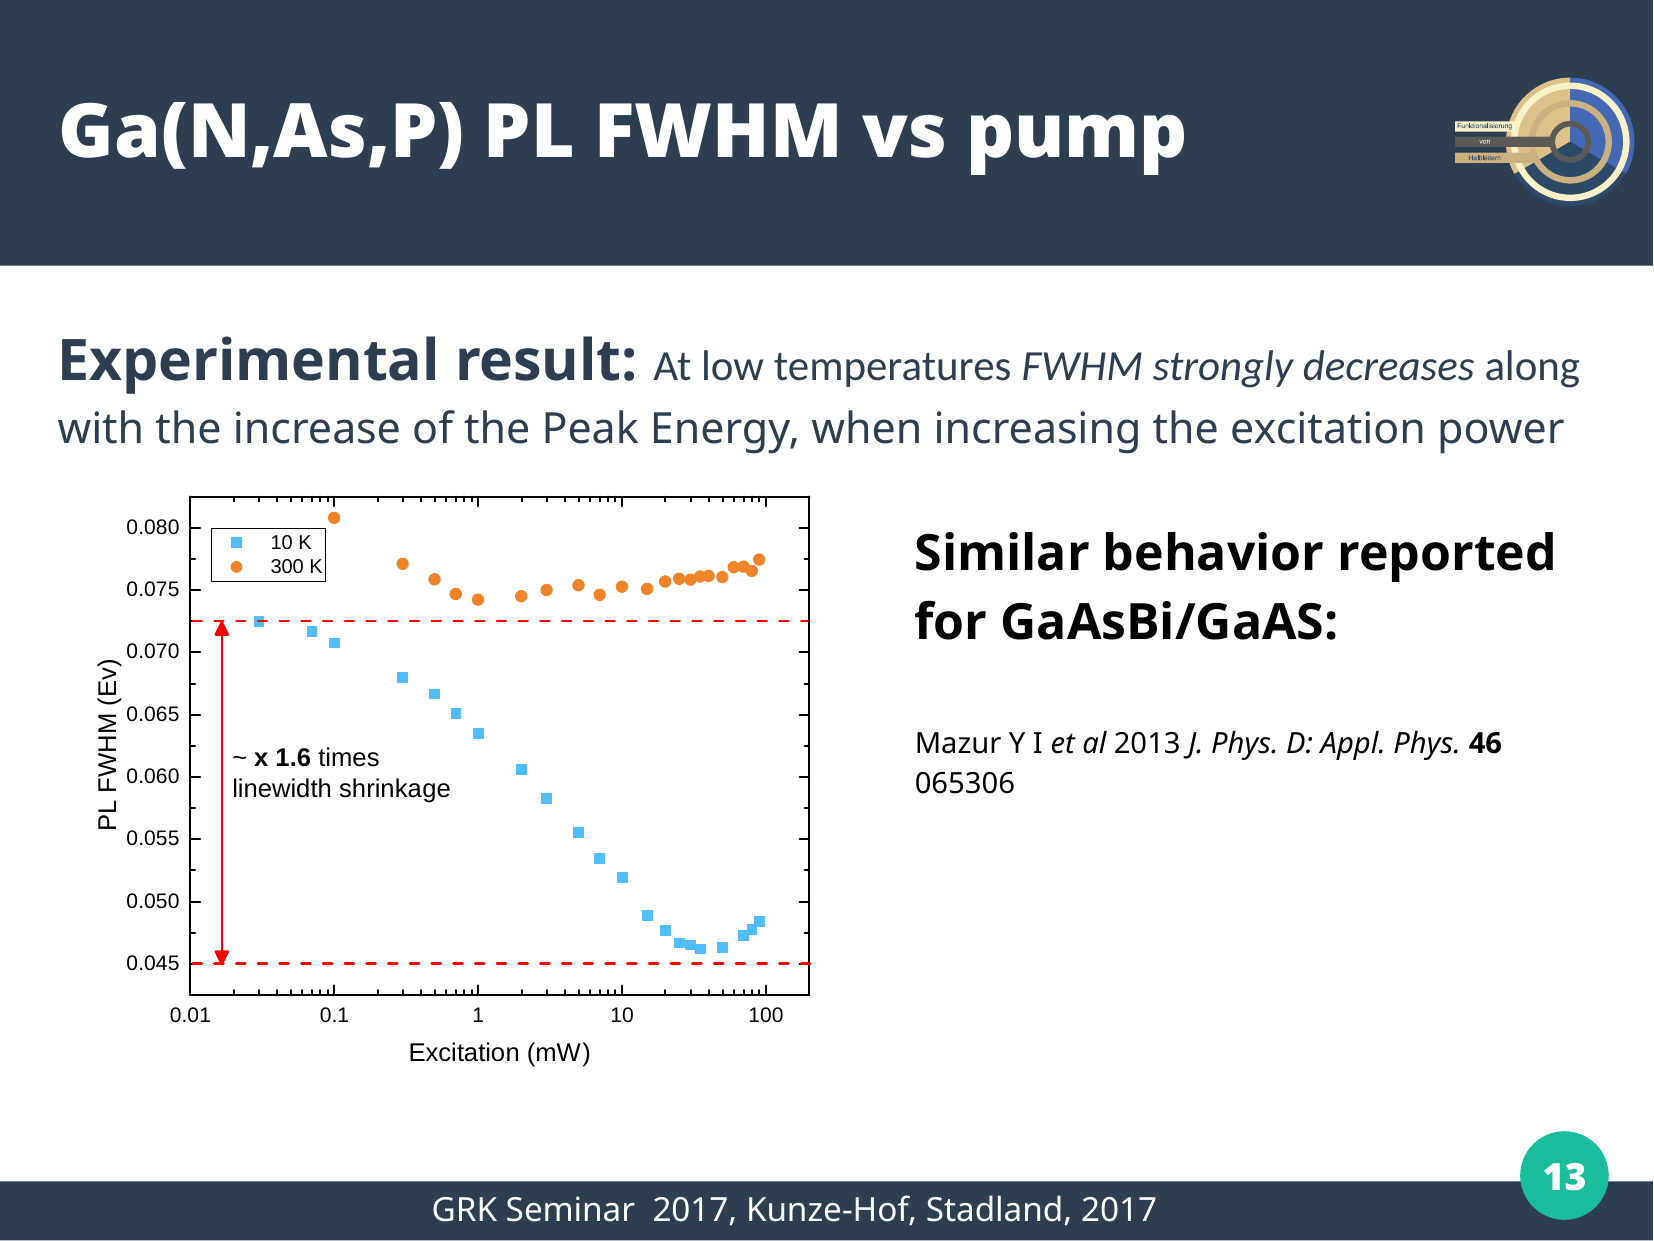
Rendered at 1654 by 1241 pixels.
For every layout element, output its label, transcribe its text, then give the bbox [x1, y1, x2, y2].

text_box Similar behavior reported for GaAsBi/GaAS: Mazur Y I et al 2013 J. Phys. D: Appl. Phys. 46 065306 [900, 510, 1576, 833]
picture [90, 495, 816, 1069]
text_box Experimental result: At low temperatures FWHM strongly decreases along with the increase of the Peak Energy, when increasing the excitation power [57, 319, 1606, 466]
text_box GRK Seminar 2017, Kunze-Hof, Stadland, 2017 [135, 1178, 1456, 1241]
picture [1455, 77, 1636, 207]
title Ga(N,As,P) PL FWHM vs pump [58, 49, 1594, 207]
